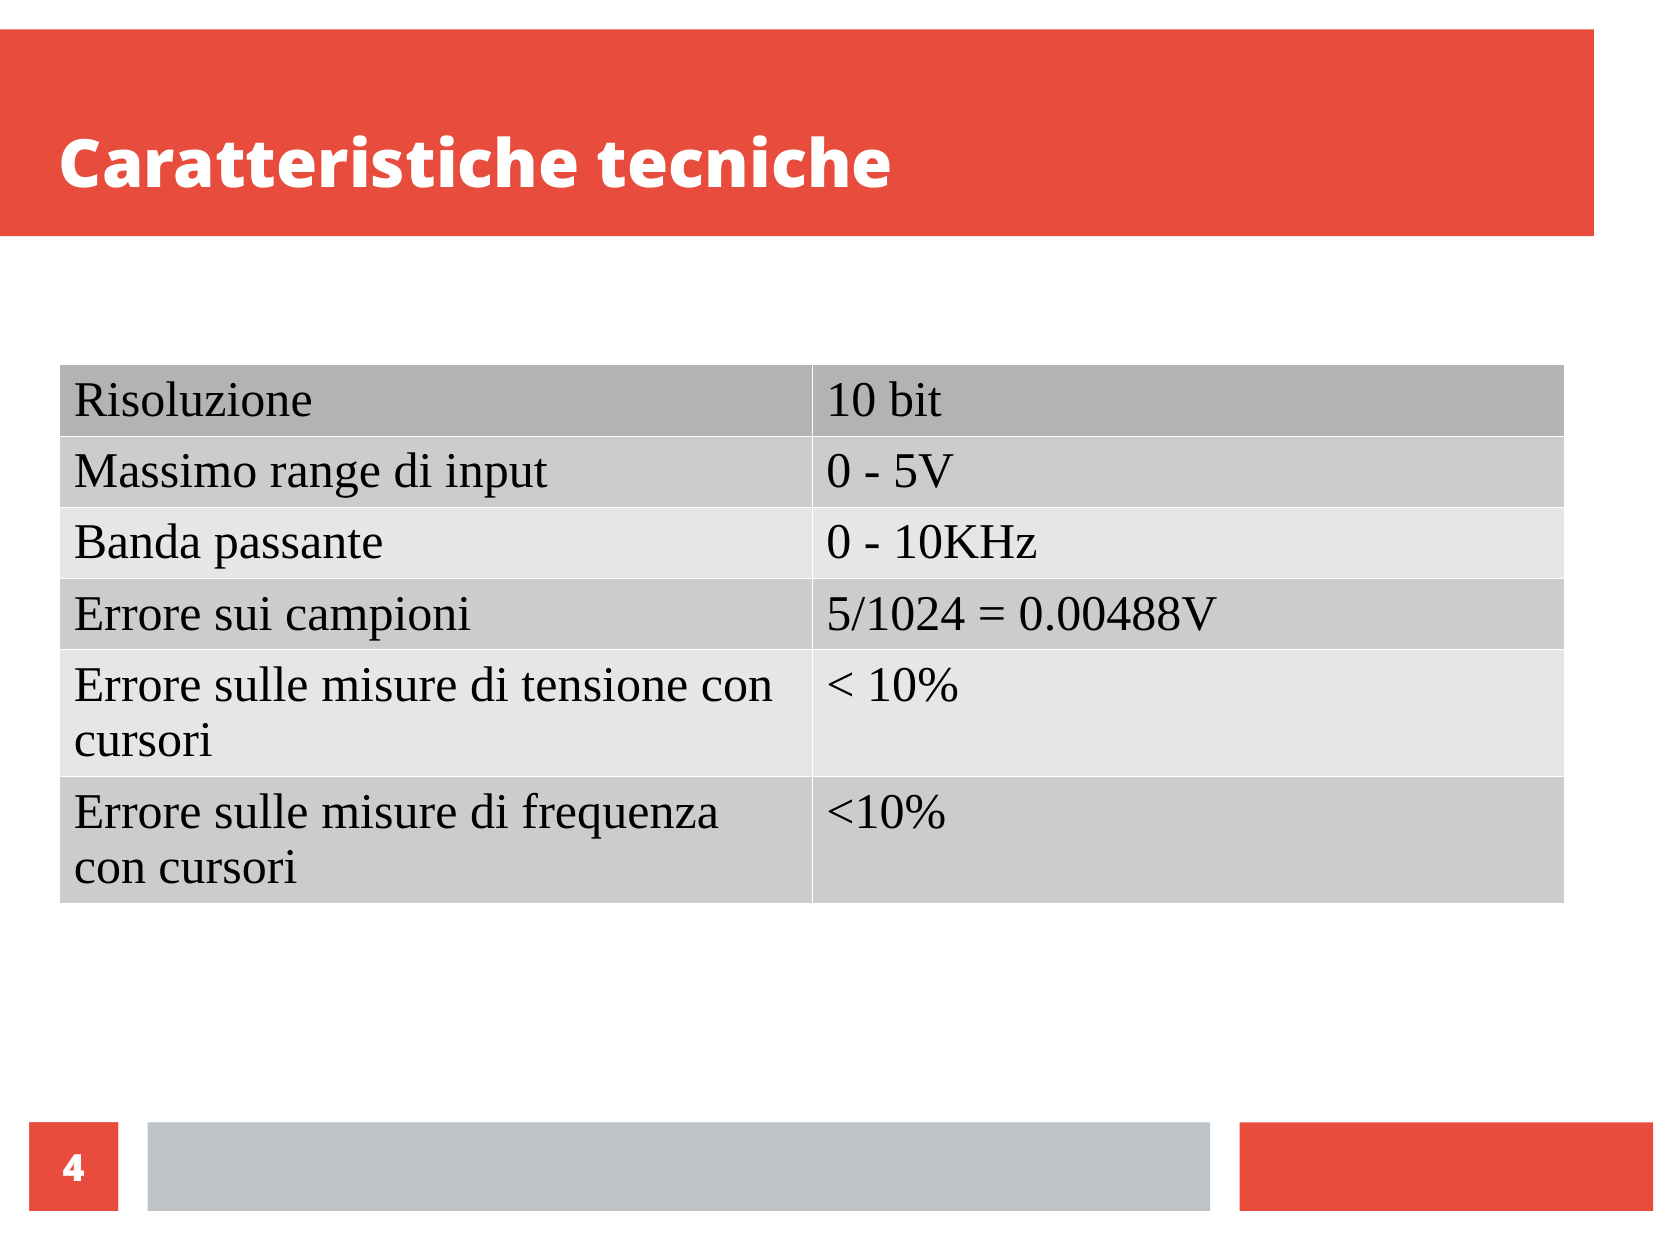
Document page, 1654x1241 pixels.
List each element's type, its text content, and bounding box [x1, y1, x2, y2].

table_cell Massimo range di input [60, 437, 812, 507]
table_cell 5/1024 = 0.00488V [813, 579, 1564, 649]
table_cell Banda passante [60, 508, 812, 578]
table_cell < 10% [813, 650, 1564, 776]
table_cell <10% [813, 777, 1564, 903]
table_cell Errore sulle misure di frequenza con cursori [60, 777, 812, 903]
title Caratteristiche tecniche [58, 59, 1594, 207]
table_cell 0 - 5V [813, 437, 1564, 507]
table_header Risoluzione [60, 365, 812, 436]
table_cell Errore sui campioni [60, 579, 812, 649]
table_header 10 bit [813, 365, 1564, 436]
table_cell Errore sulle misure di tensione con cursori [60, 650, 812, 776]
table_cell 0 - 10KHz [813, 508, 1564, 578]
